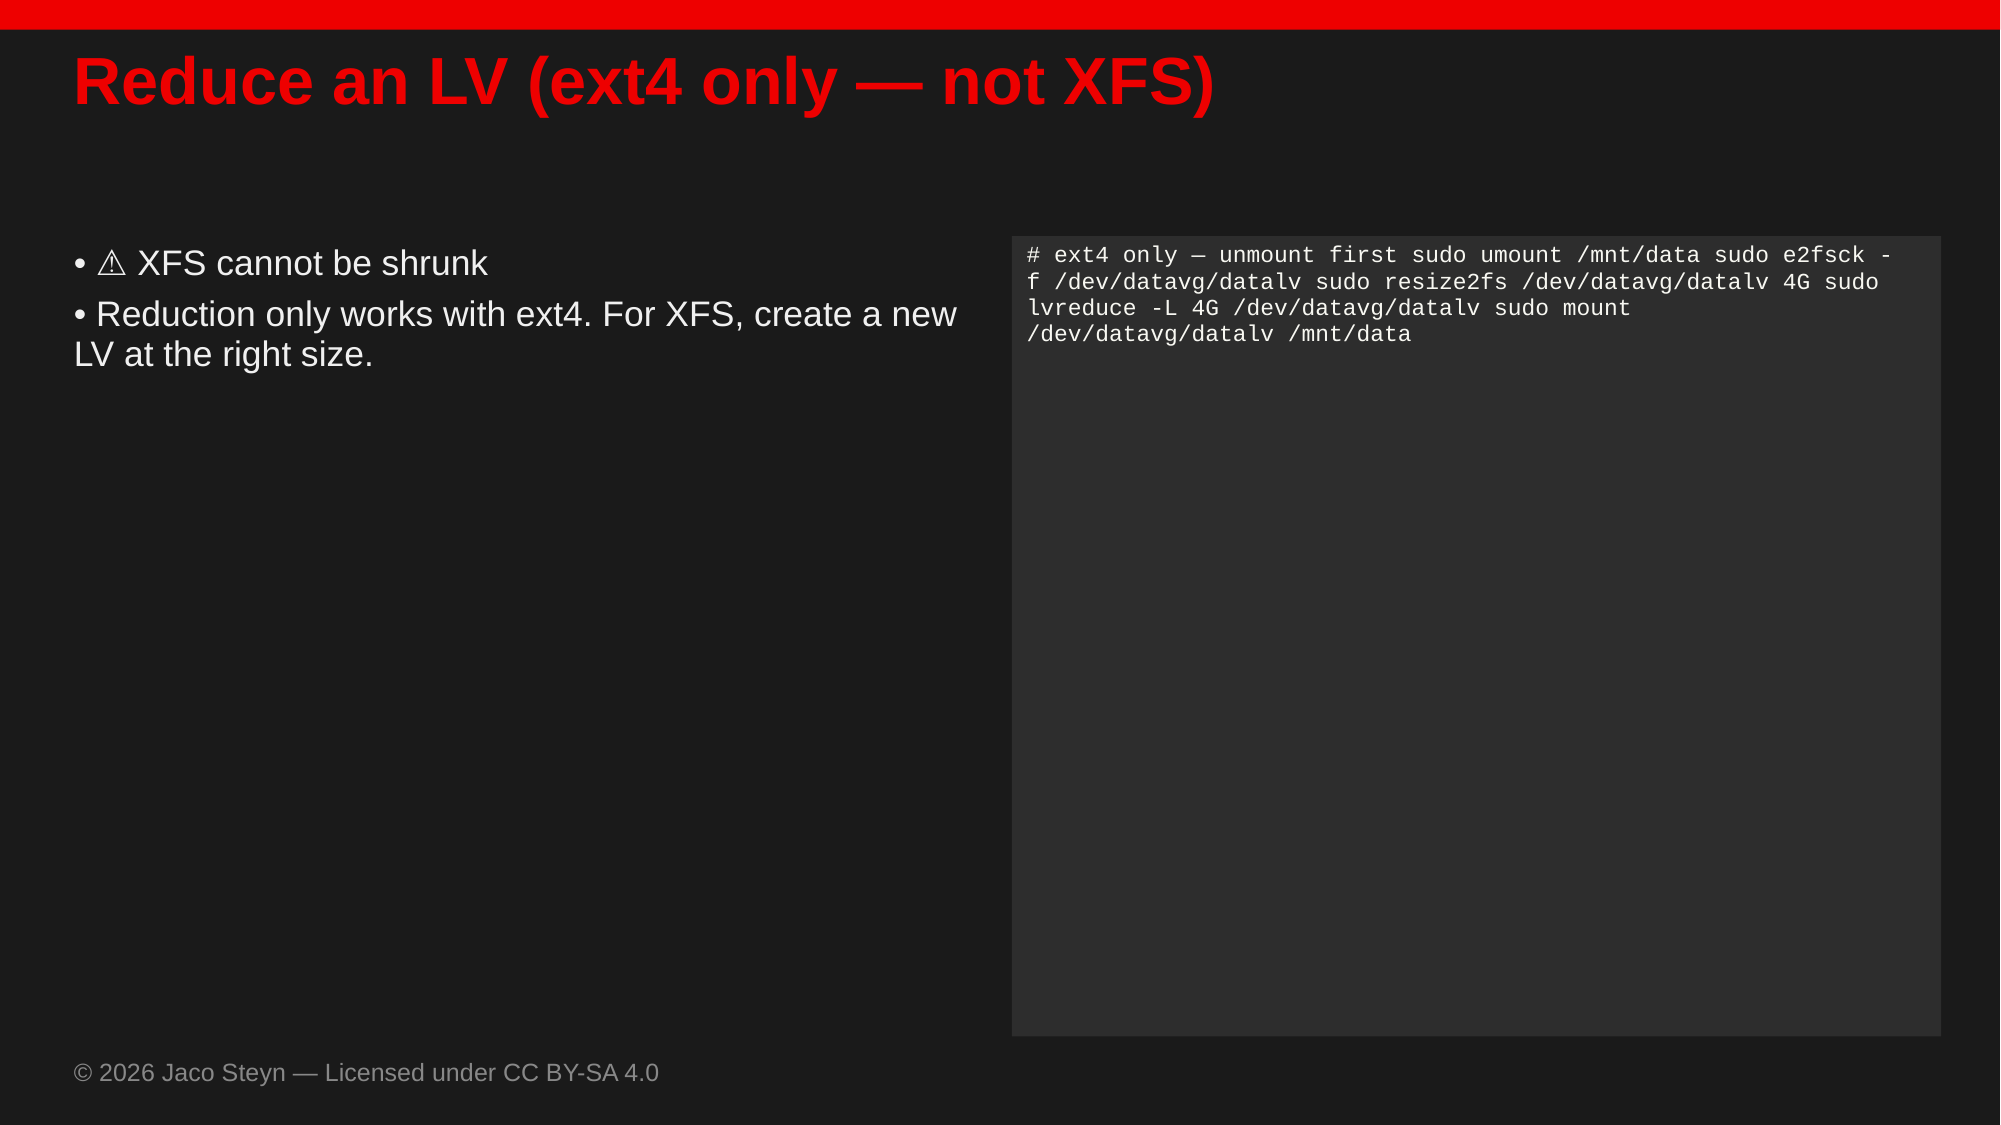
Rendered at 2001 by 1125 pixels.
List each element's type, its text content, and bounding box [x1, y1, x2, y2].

text_box Reduce an LV (ext4 only — not XFS) [59, 36, 1942, 208]
text_box # ext4 only — unmount first sudo umount /mnt/data sudo e2fsck -f /dev/datavg/datalv sudo resize2fs /dev/datavg/datalv 4G sudo lvreduce -L 4G /dev/datavg/datalv sudo mount /dev/datavg/datalv /mnt/data [1011, 236, 1942, 1037]
text_box © 2026 Jaco Steyn — Licensed under CC BY-SA 4.0 [59, 1051, 1942, 1093]
text_box • ⚠️ XFS cannot be shrunk • Reduction only works with ext4. For XFS, create a new LV at the right size. [59, 236, 989, 1037]
text_box [0, 0, 2001, 30]
